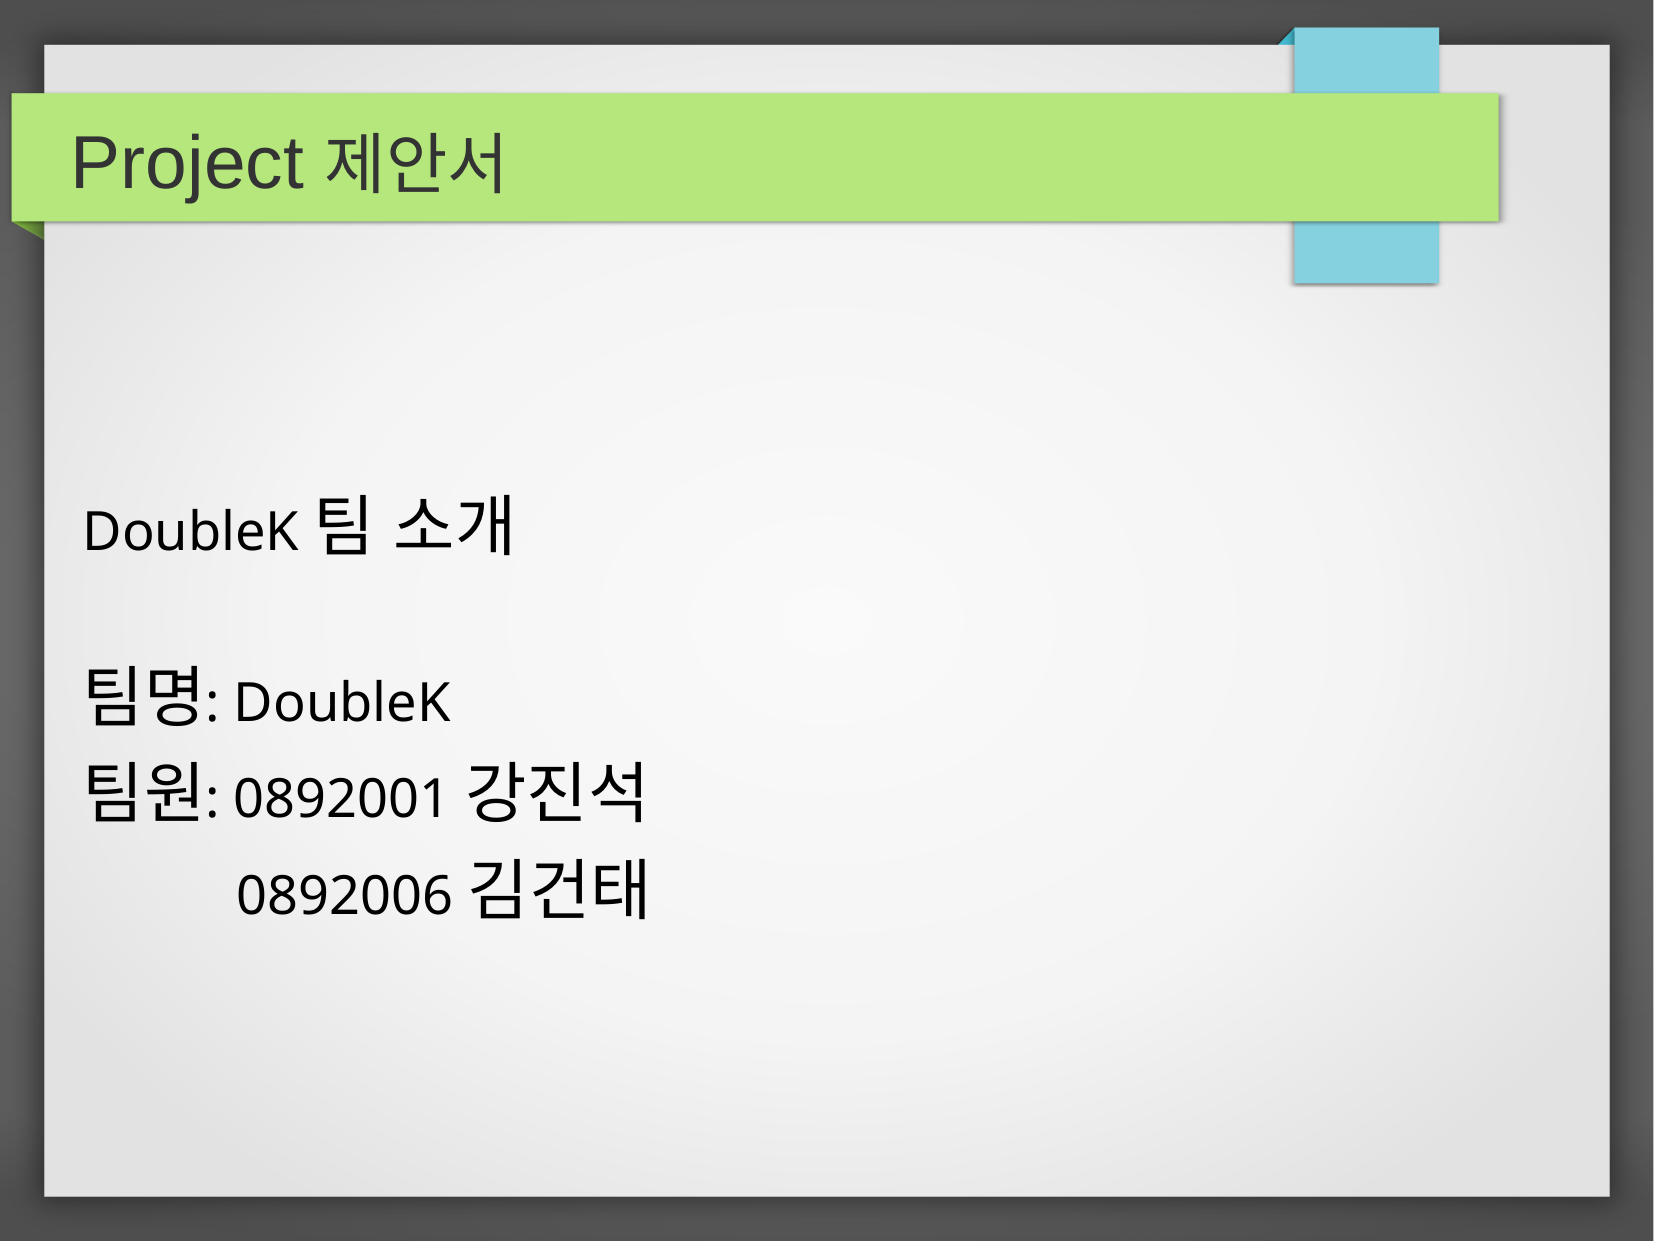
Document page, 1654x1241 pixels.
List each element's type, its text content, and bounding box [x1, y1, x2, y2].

subtitle DoubleK 팀 소개 팀명: DoubleK 팀원: 0892001 강진석 0892006 김건태 [82, 343, 1538, 1063]
title Project 제안서 [70, 106, 1229, 213]
picture [0, 0, 1654, 1241]
